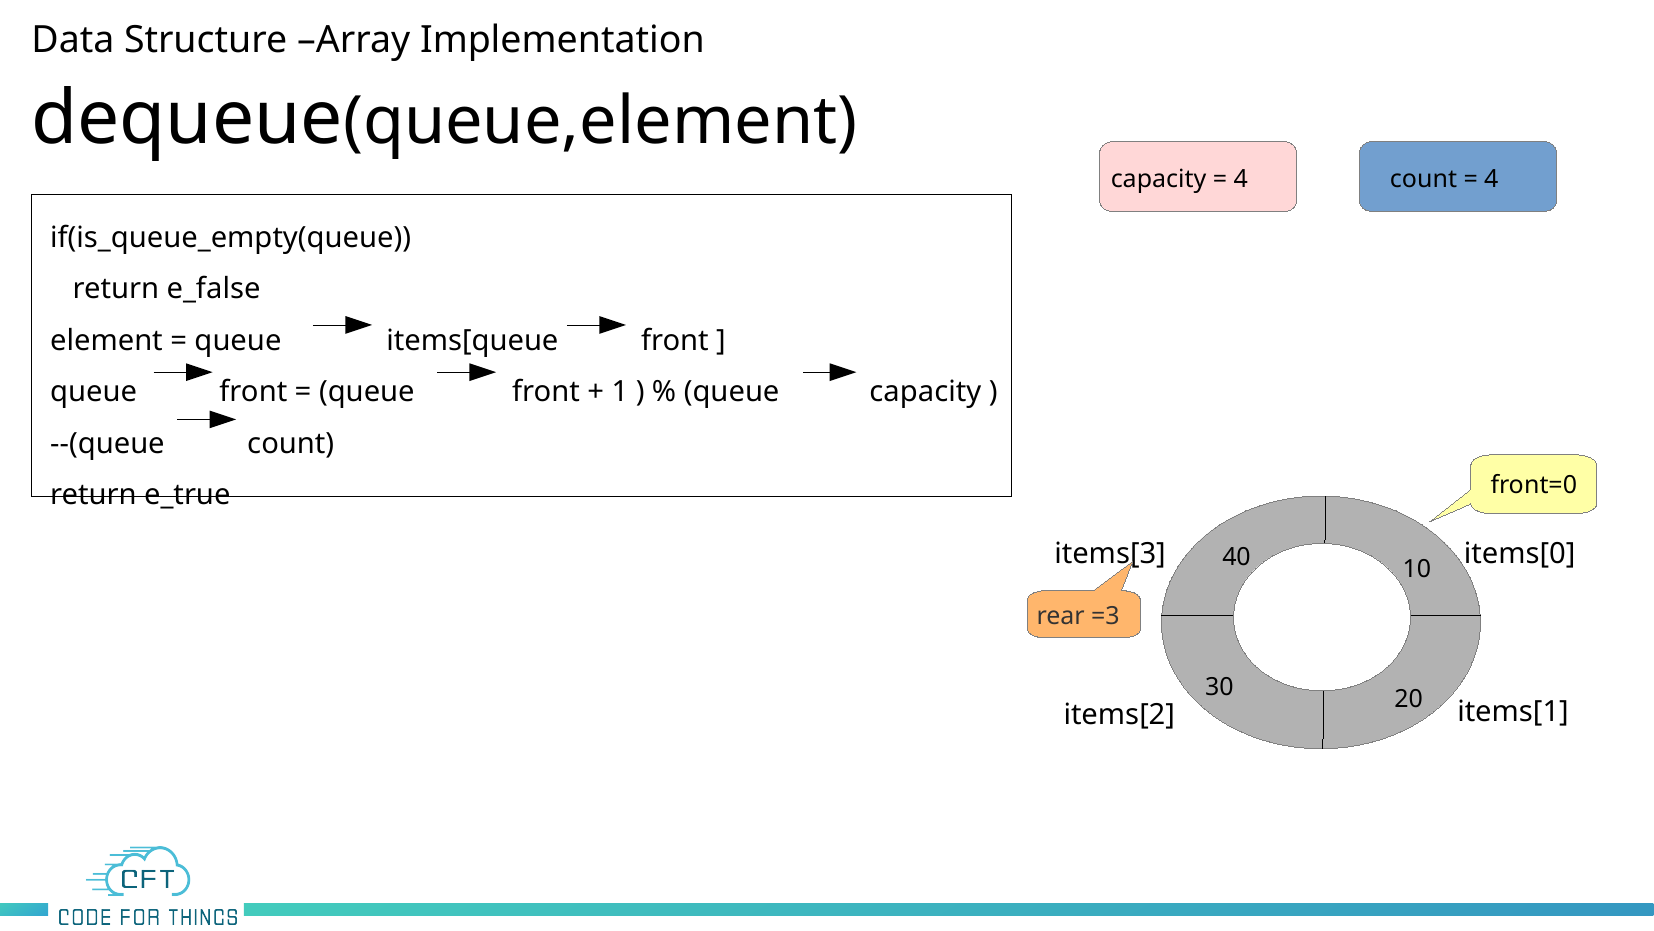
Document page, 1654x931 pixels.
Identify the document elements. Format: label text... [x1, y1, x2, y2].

text_box 30 [1190, 661, 1253, 706]
text_box items[2] [1048, 685, 1208, 735]
text_box rear =3 [1021, 590, 1148, 635]
text_box 20 [1379, 673, 1442, 718]
text_box [1101, 206, 1295, 212]
text_box items[1] [1442, 682, 1610, 732]
text_box capacity = 4 [1089, 153, 1312, 206]
text_box [1094, 561, 1133, 590]
text_box if(is_queue_empty(queue)) return e_false element = queue items[queue front ] queue front = (queue front + 1 ) % (queue capacity ) --(queue count) return e_true [35, 208, 1028, 523]
text_box items[3] [1039, 524, 1208, 574]
text_box [1361, 206, 1555, 212]
text_box [1161, 496, 1481, 749]
text_box [1359, 141, 1557, 153]
text_box [31, 194, 1012, 497]
text_box front=0 [1429, 454, 1597, 522]
text_box count = 4 [1349, 153, 1571, 206]
text_box 10 [1387, 543, 1450, 588]
text_box items[0] [1449, 524, 1610, 574]
text_box 40 [1207, 531, 1270, 576]
text_box [1099, 141, 1297, 153]
title Data Structure –Array Implementation dequeue(queue,element) [31, 12, 1535, 166]
picture [59, 846, 237, 925]
